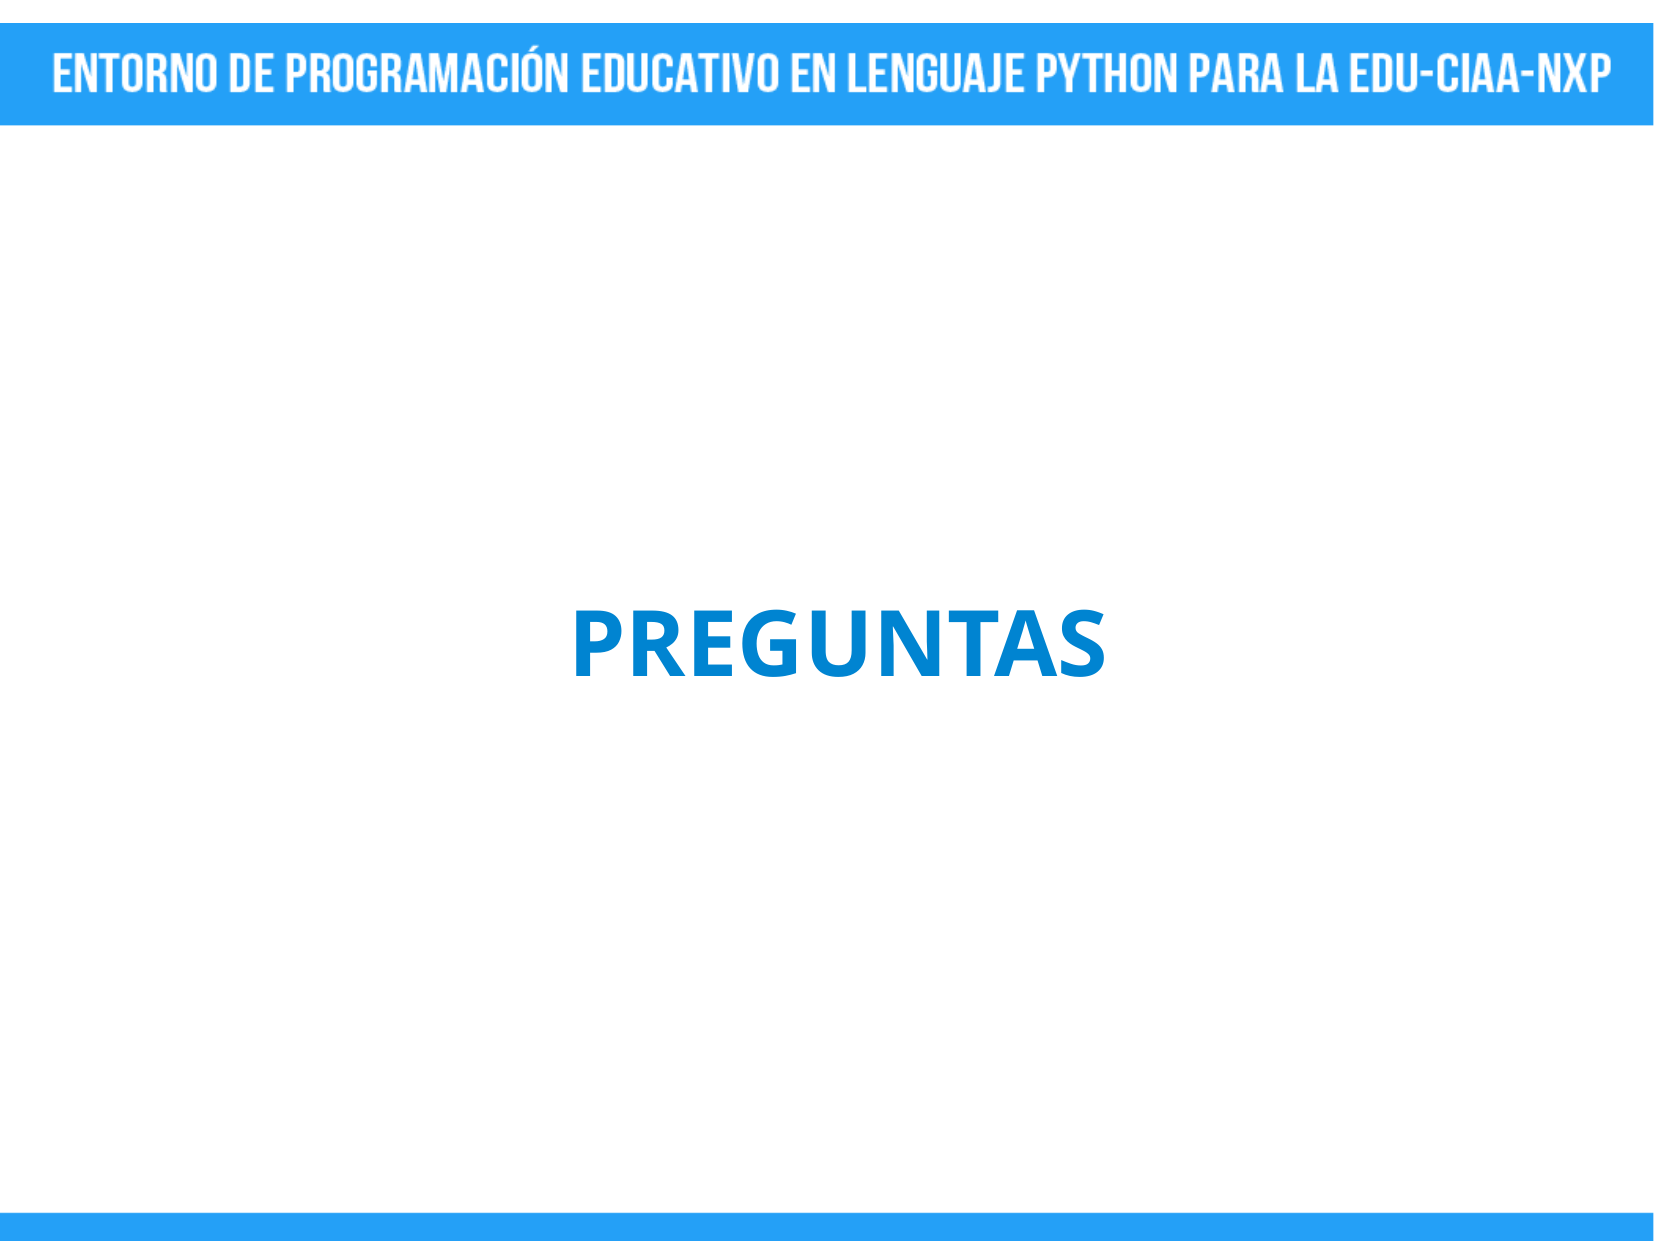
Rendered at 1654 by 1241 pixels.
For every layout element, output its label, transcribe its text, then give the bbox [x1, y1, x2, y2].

title PREGUNTAS [94, 537, 1583, 745]
picture [0, 23, 1654, 1241]
